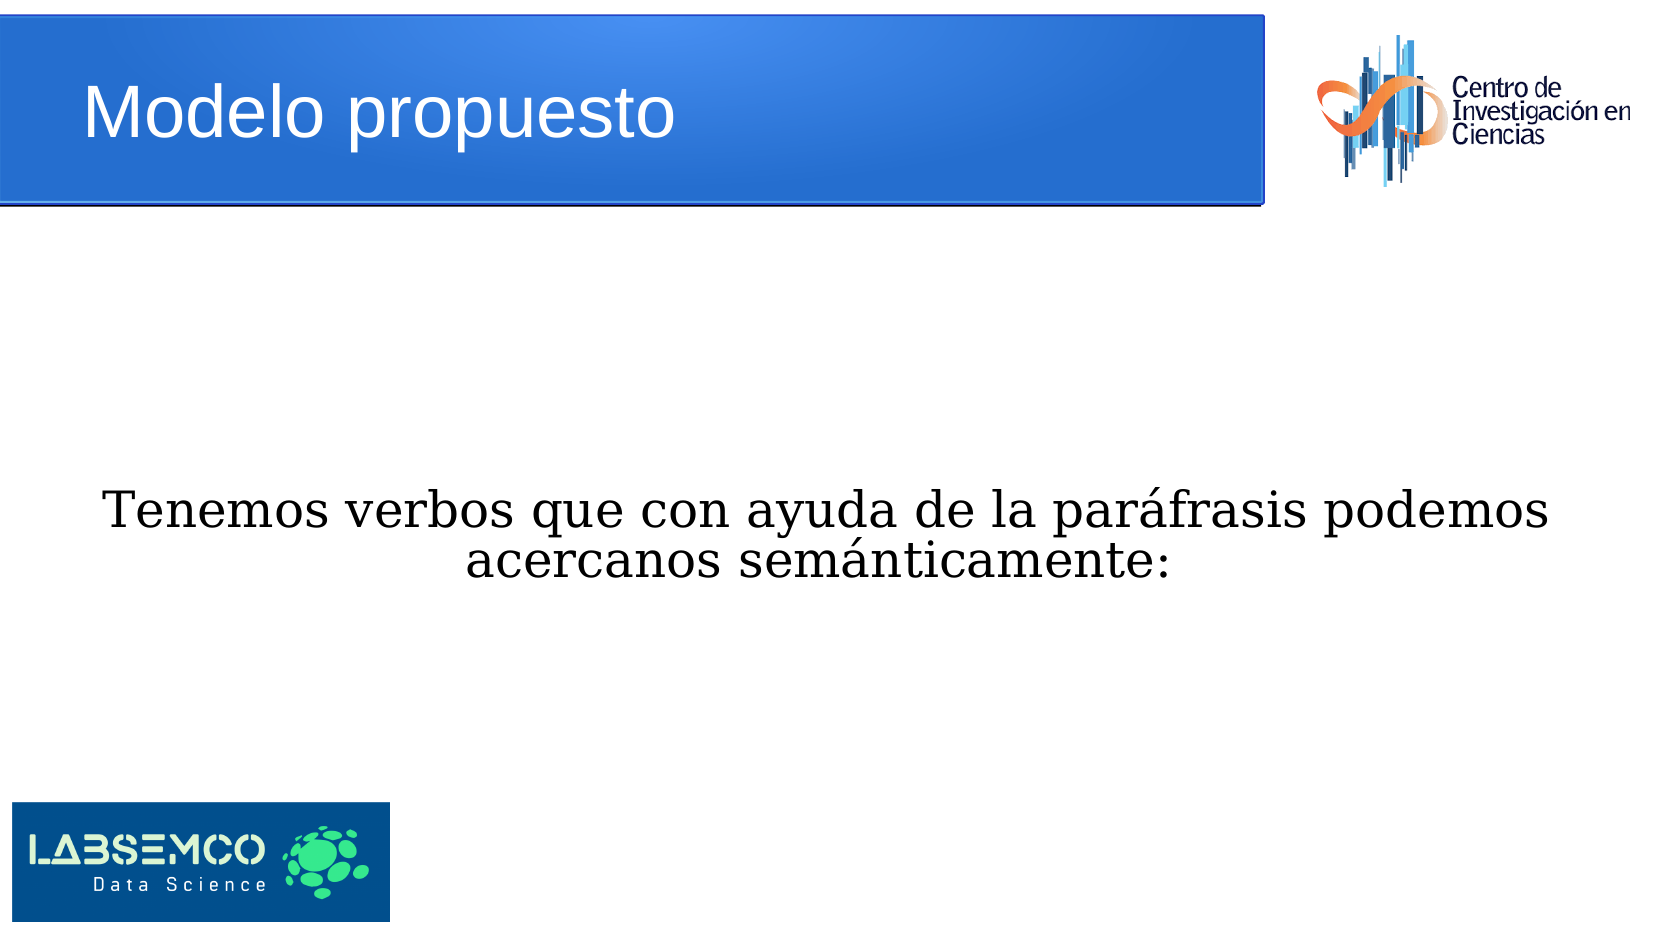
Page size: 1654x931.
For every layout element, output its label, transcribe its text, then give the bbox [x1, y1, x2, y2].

picture [1317, 35, 1630, 187]
picture [11, 801, 390, 922]
subtitle Tenemos verbos que con ayuda de la paráfrasis podemos acercanos semánticamente: [82, 212, 1571, 920]
title Modelo propuesto [82, 35, 1235, 189]
